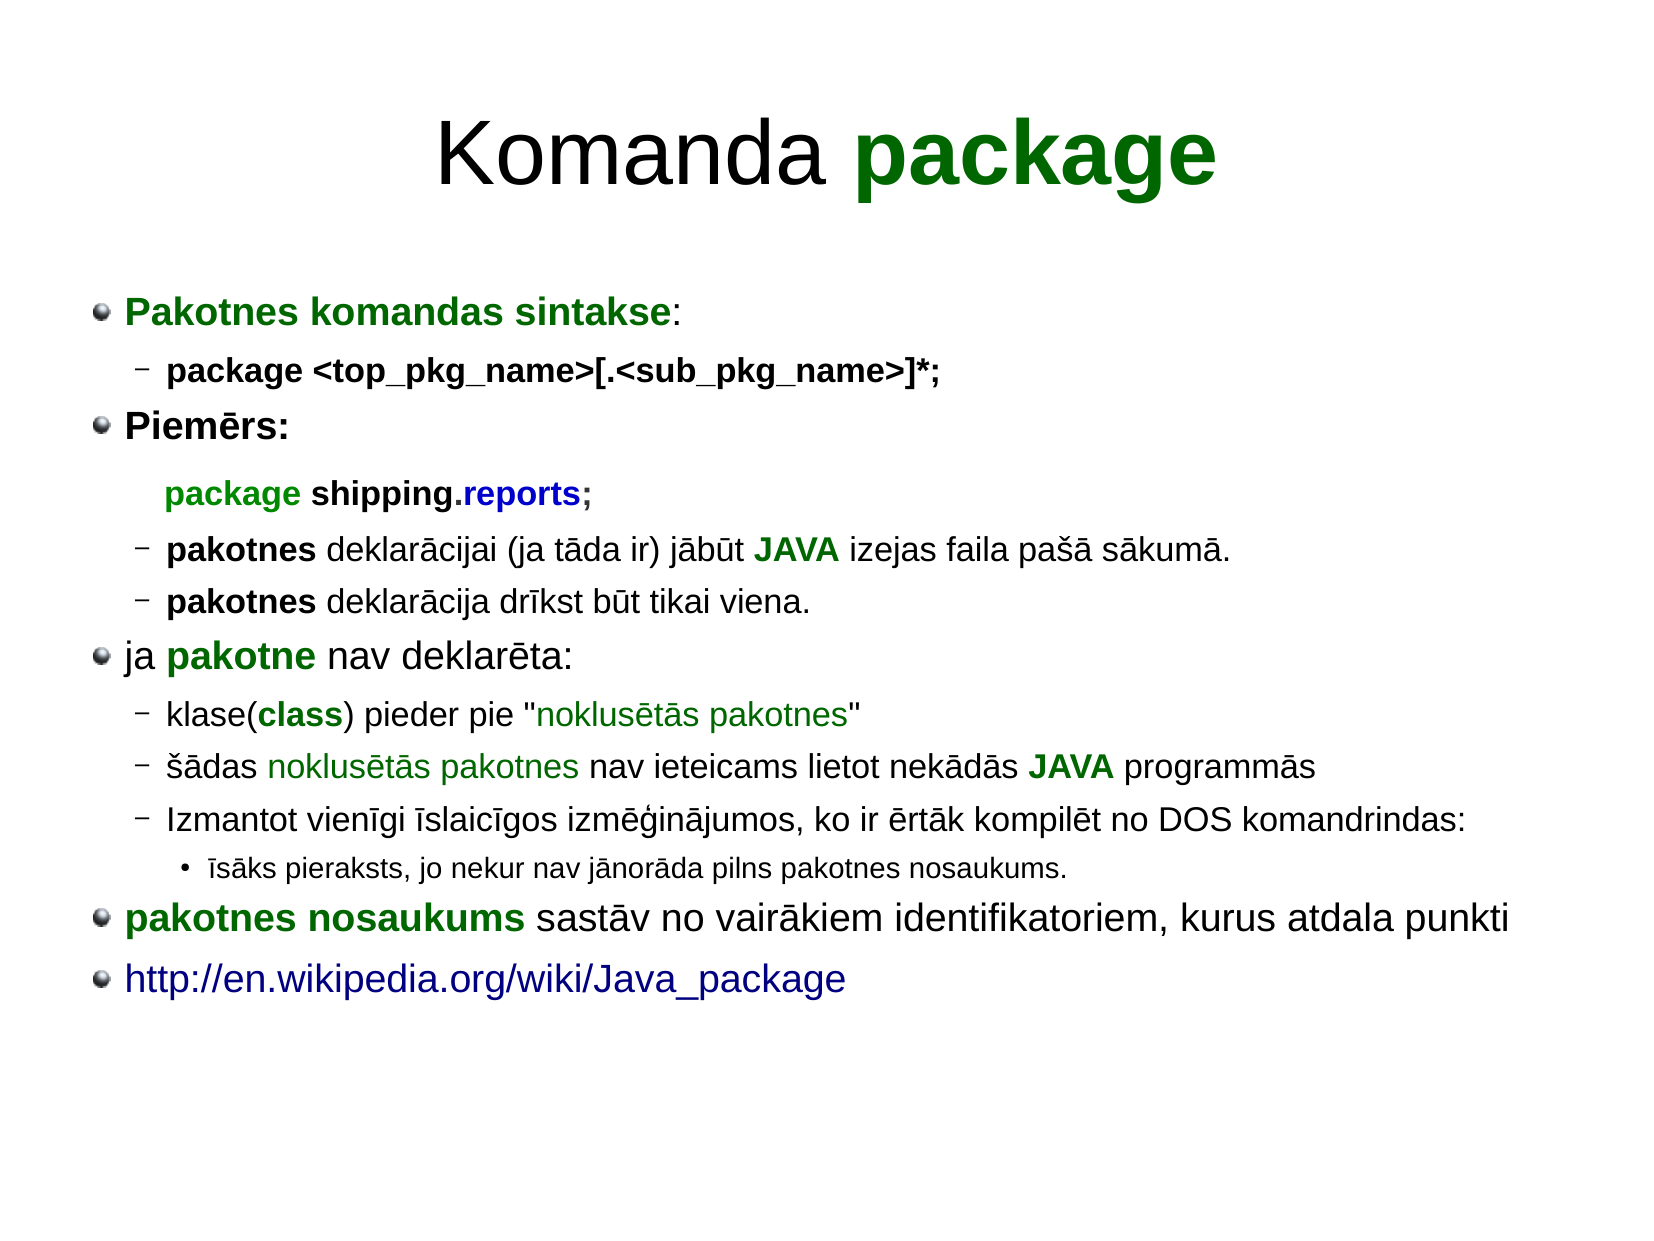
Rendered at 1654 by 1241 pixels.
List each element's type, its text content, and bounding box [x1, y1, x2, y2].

list Pakotnes komandas sintakse: package <top_pkg_name>[.<sub_pkg_name>]*; Piemērs: package shipping.reports; pakotnes deklarācijai (ja tāda ir) jābūt JAVA izejas faila pašā sākumā. pakotnes deklarācija drīkst būt tikai viena. ja pakotne nav deklarēta: klase(class) pieder pie "noklusētās pakotnes" šādas noklusētās pakotnes nav ieteicams lietot nekādās JAVA programmās Izmantot vienīgi īslaicīgos izmēģinājumos, ko ir ērtāk kompilēt no DOS komandrindas: īsāks pieraksts, jo nekur nav jānorāda pilns pakotnes nosaukums. pakotnes nosaukums sastāv no vairākiem identifikatoriem, kurus atdala punkti http://en.wikipedia.org/wiki/Java_package [82, 290, 1538, 1010]
title Komanda package [82, 49, 1571, 257]
